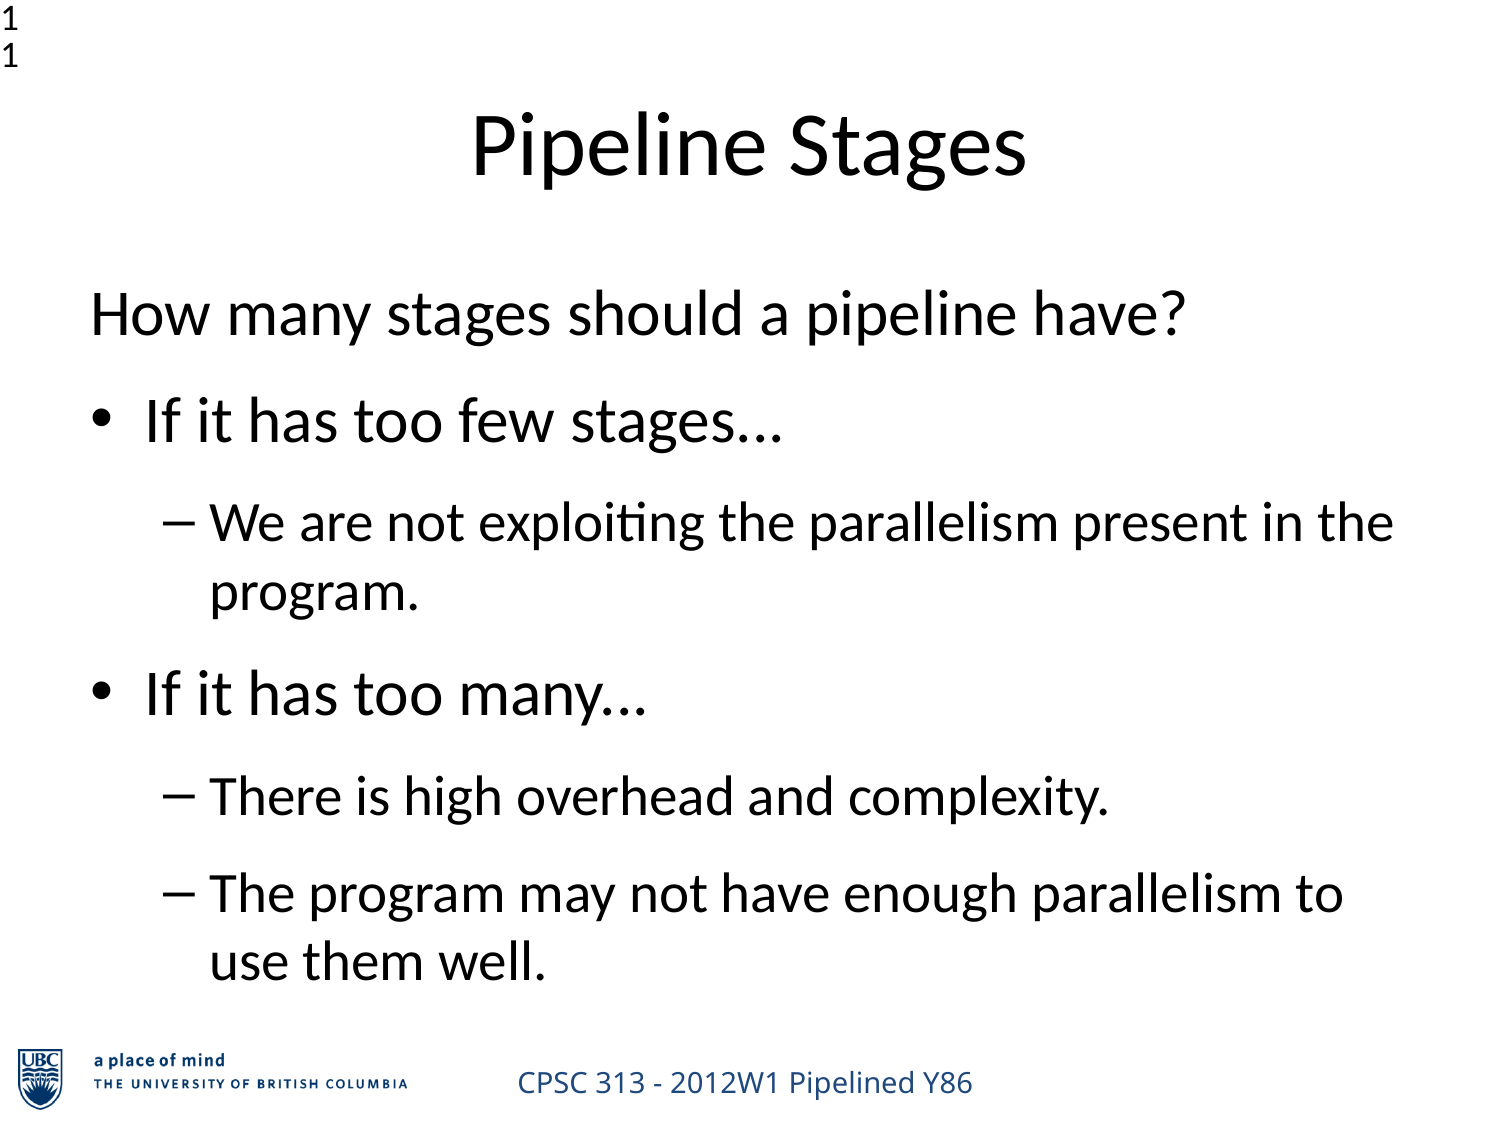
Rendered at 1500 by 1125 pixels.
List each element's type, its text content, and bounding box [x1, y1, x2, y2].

picture [18, 1049, 407, 1110]
list How many stages should a pipeline have? If it has too few stages... We are not exploiting the parallelism present in the program. If it has too many... There is high overhead and complexity. The program may not have enough parallelism to use them well. [75, 262, 1425, 1005]
title Pipeline Stages [75, 45, 1425, 233]
